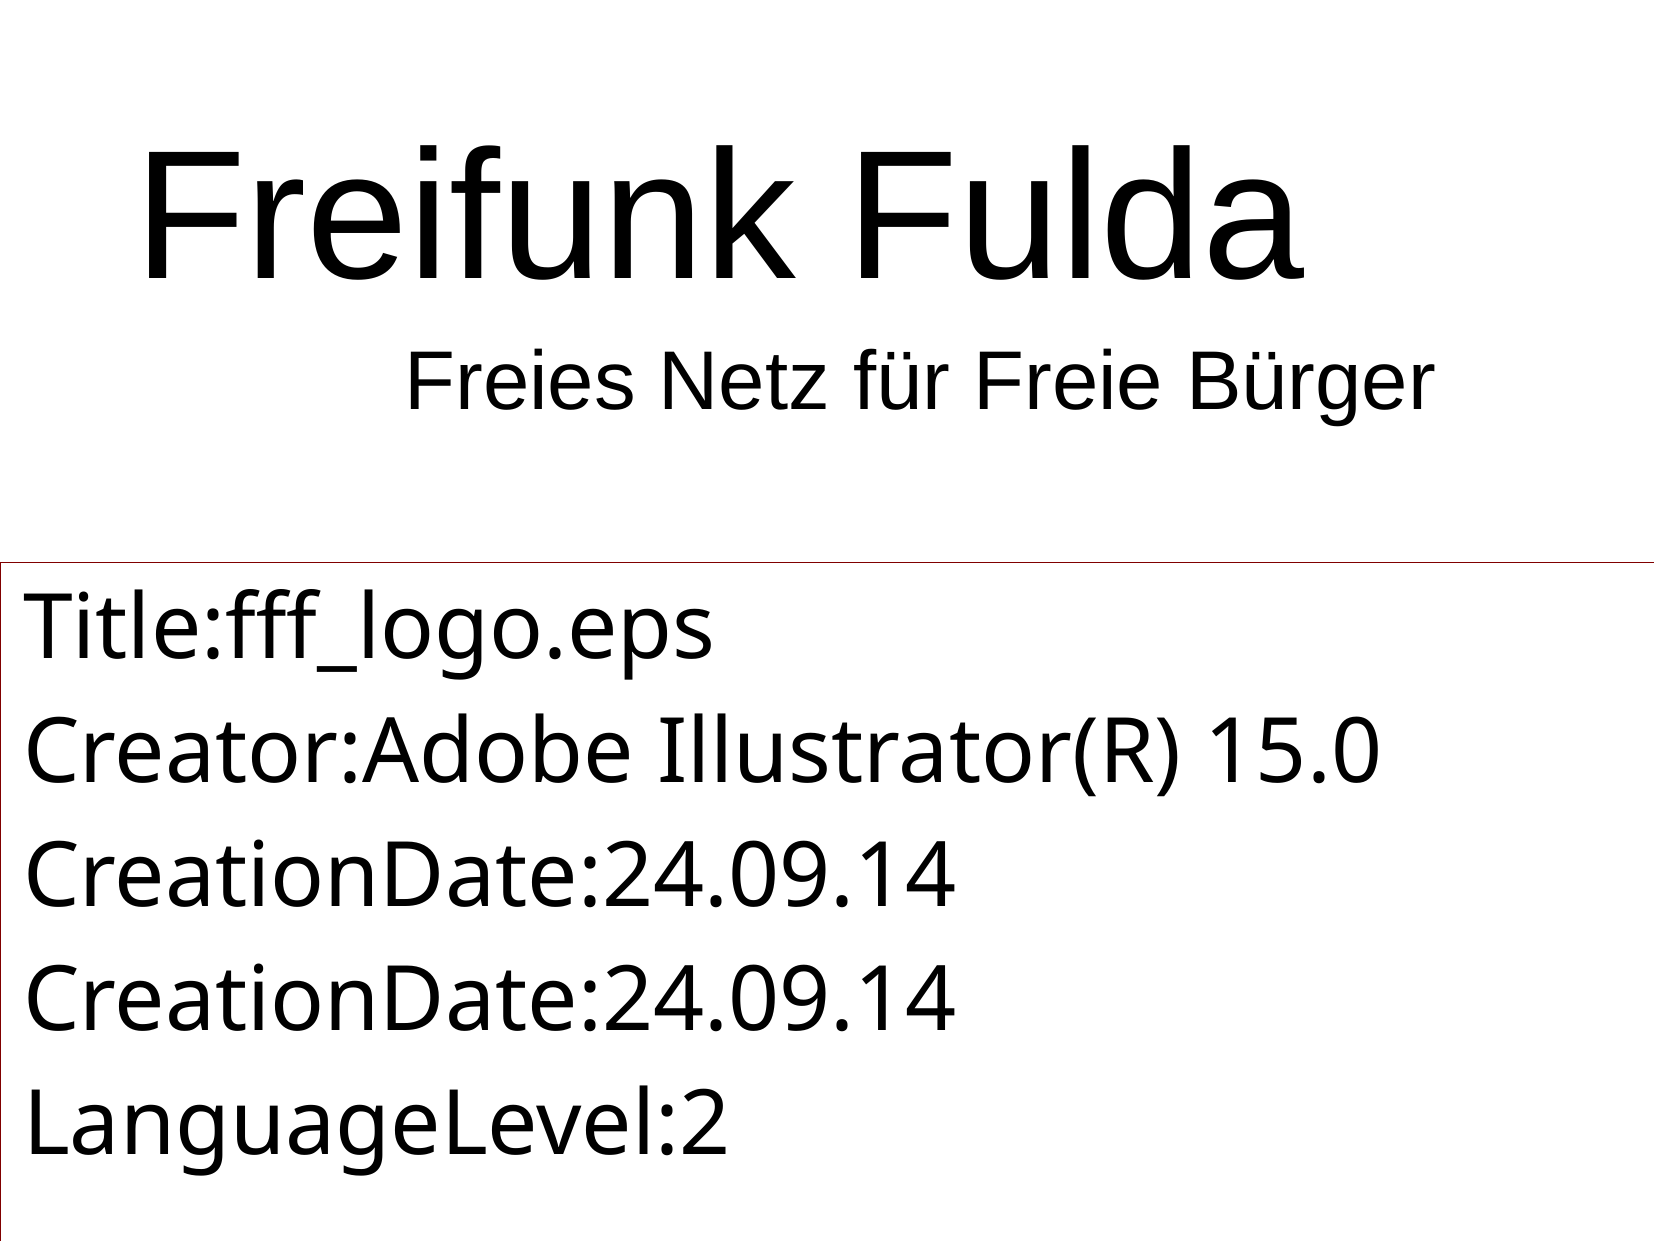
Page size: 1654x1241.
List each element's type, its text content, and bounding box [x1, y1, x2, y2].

picture [0, 556, 1654, 1241]
text_box Freifunk Fulda [119, 105, 1321, 325]
text_box Freies Netz für Freie Bürger [390, 327, 1452, 436]
